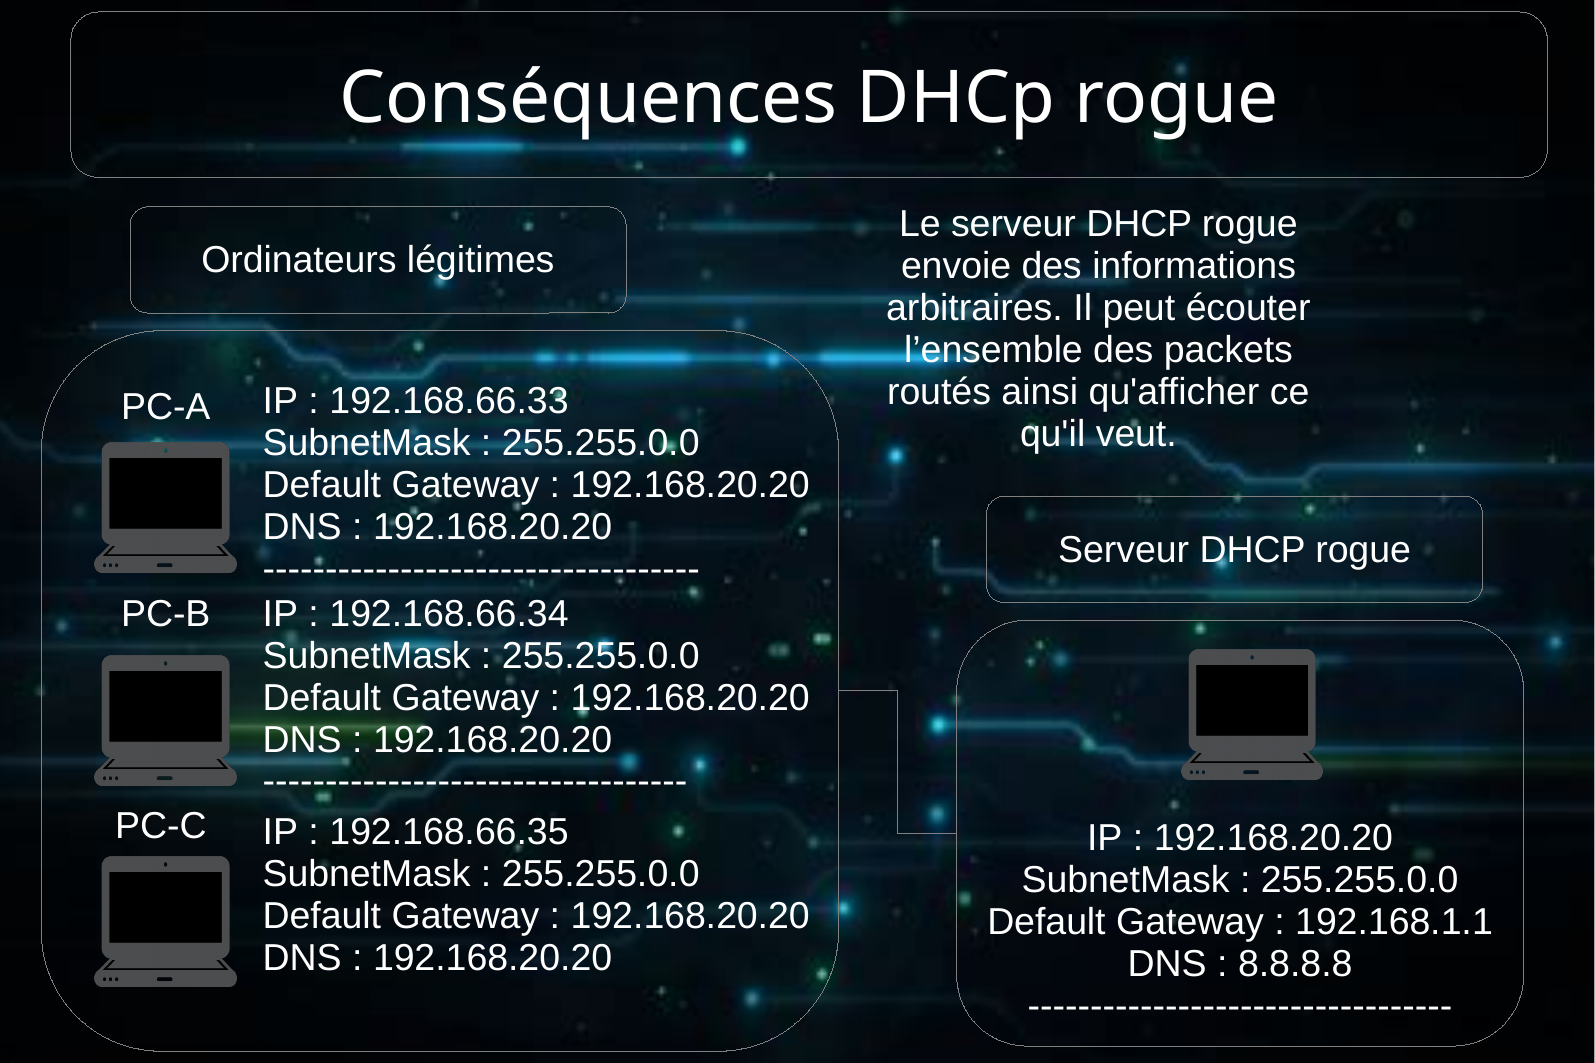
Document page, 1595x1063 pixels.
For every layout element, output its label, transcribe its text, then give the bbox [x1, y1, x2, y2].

text_box IP : 192.168.66.35 SubnetMask : 255.255.0.0 Default Gateway : 192.168.20.20 DNS : 192.168.20.20 [248, 803, 863, 987]
text_box [989, 1035, 1491, 1047]
text_box Serveur DHCP rogue [986, 496, 1483, 603]
text_box IP : 192.168.66.34 SubnetMask : 255.255.0.0 Default Gateway : 192.168.20.20 DNS : 192.168.20.20 ---------------------------------- [248, 584, 863, 803]
text_box Le serveur DHCP rogue envoie des informations arbitraires. Il peut écouter l’ensemble des packets routés ainsi qu'afficher ce qu'il veut. [856, 194, 1341, 462]
text_box Conséquences DHCp rogue [70, 11, 1548, 178]
text_box IP : 192.168.66.33 SubnetMask : 255.255.0.0 Default Gateway : 192.168.20.20 DNS : 192.168.20.20 ----------------------------------- [248, 372, 863, 584]
text_box Ordinateurs légitimes [130, 206, 627, 314]
text_box IP : 192.168.20.20 SubnetMask : 255.255.0.0 Default Gateway : 192.168.1.1 DNS : 8.8.8.8 ---------------------------------- [933, 809, 1548, 1035]
text_box [41, 330, 825, 1052]
text_box [956, 620, 1524, 809]
text_box PC-A [106, 377, 243, 435]
text_box PC-C [100, 797, 237, 855]
text_box PC-B [106, 584, 243, 642]
picture [0, 0, 1595, 1063]
